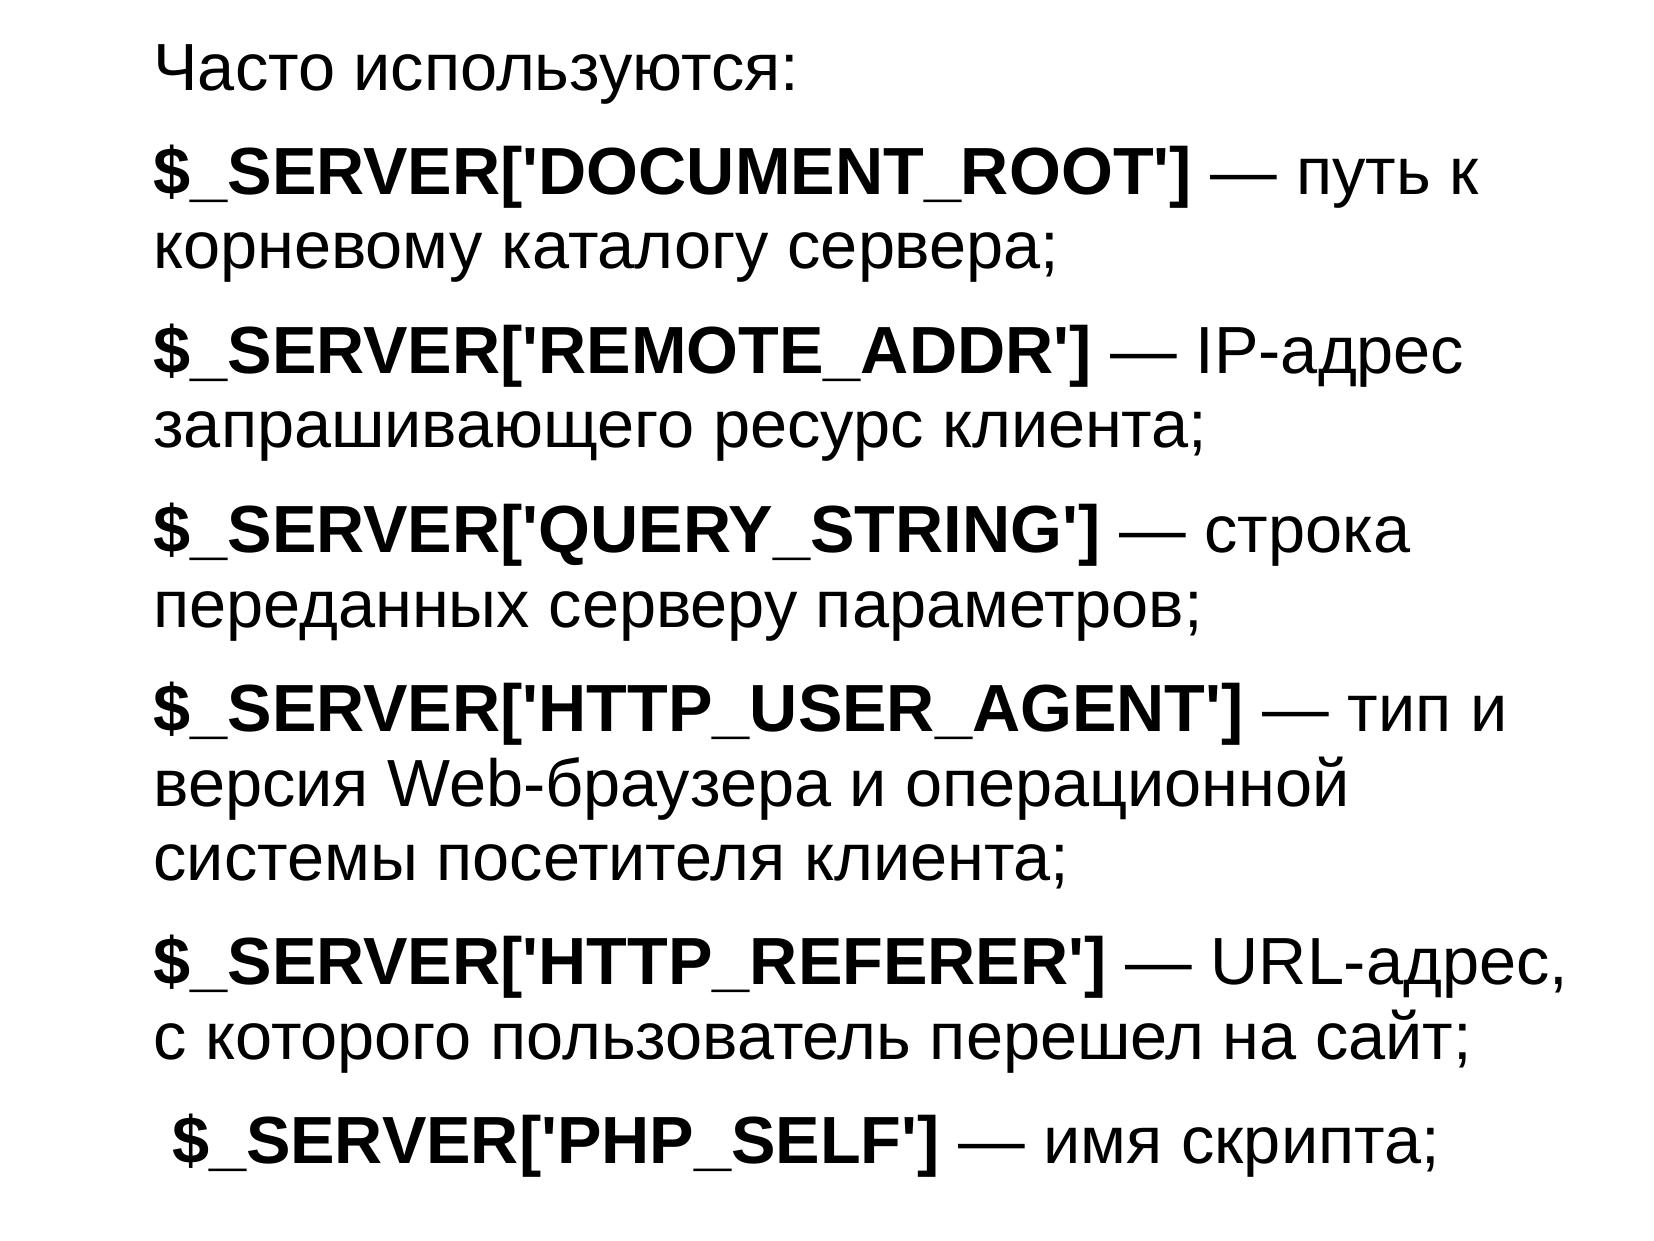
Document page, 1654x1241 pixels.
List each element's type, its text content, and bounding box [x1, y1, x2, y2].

list Часто используются: $_SERVER['DOCUMENT_ROOT'] — путь к корневому каталогу сервера; $_SERVER['REMOTE_ADDR'] — IP-адрес запрашивающего ресурс клиента; $_SERVER['QUERY_STRING'] — строка переданных серверу параметров; $_SERVER['HTTP_USER_AGENT'] — тип и версия Web-браузера и операционной системы посетителя клиента; $_SERVER['HTTP_REFERER'] — URL-адрес, с которого пользователь перешел на сайт; $_SERVER['PHP_SELF'] — имя скрипта; [82, 29, 1571, 1211]
